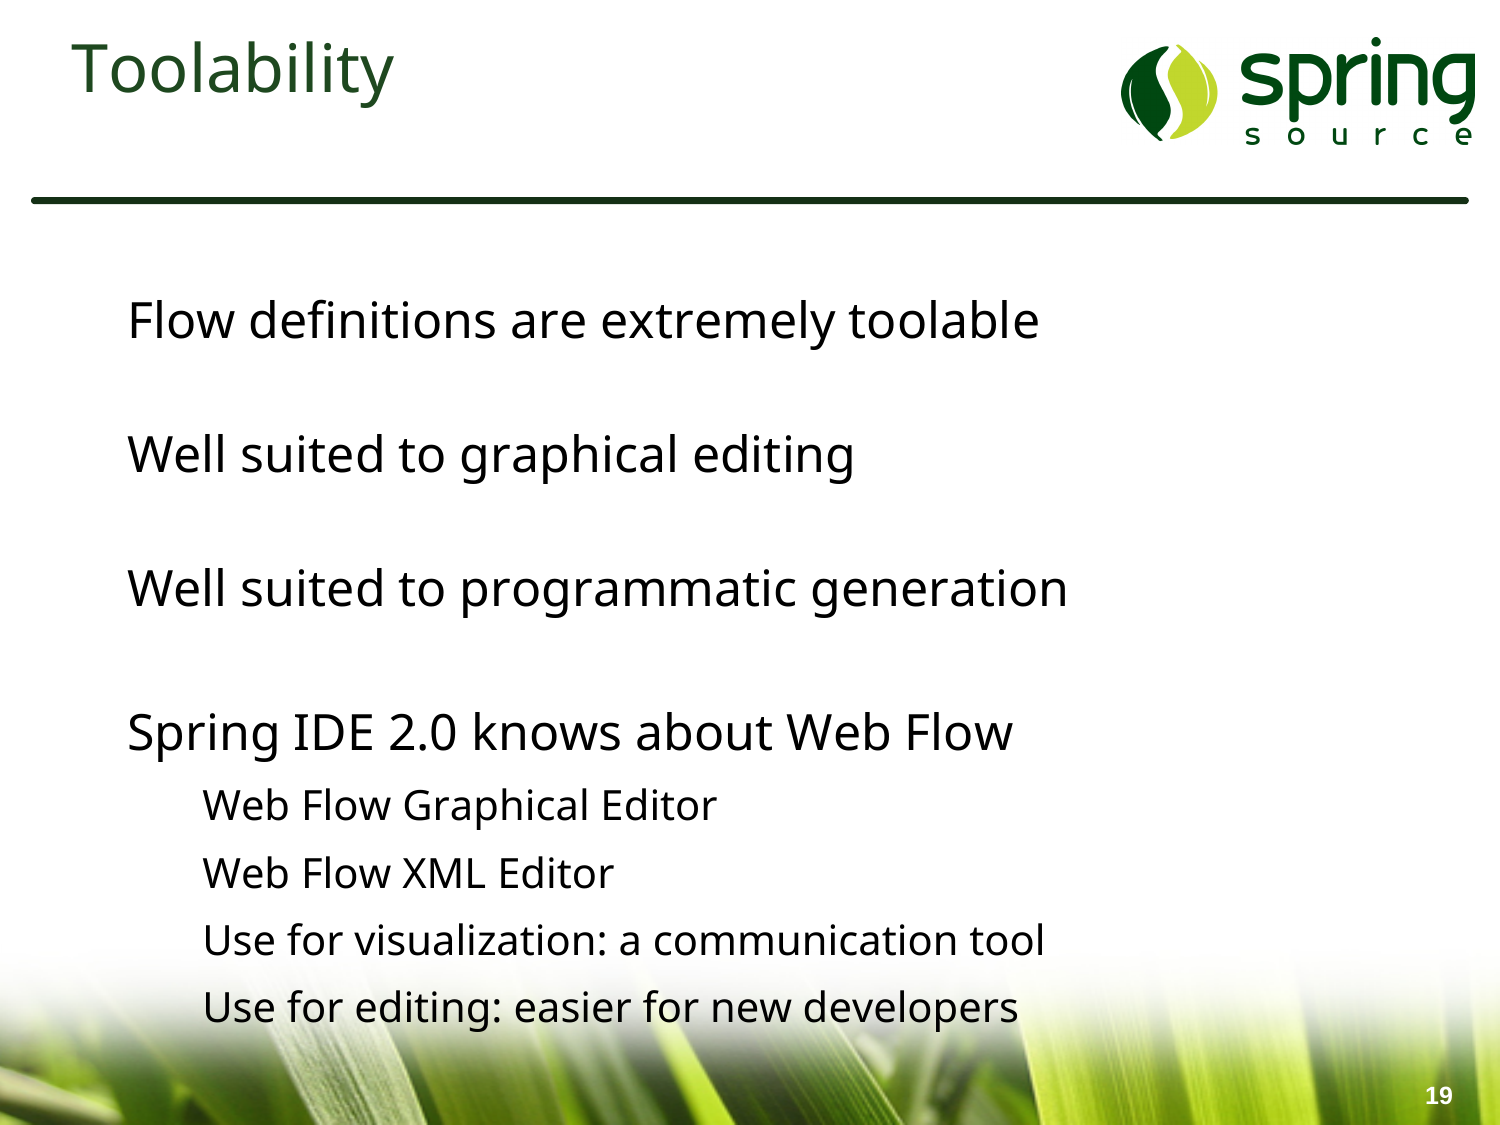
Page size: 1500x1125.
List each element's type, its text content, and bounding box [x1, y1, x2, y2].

list Flow definitions are extremely toolable Well suited to graphical editing Well suited to programmatic generation Spring IDE 2.0 knows about Web Flow Web Flow Graphical Editor Web Flow XML Editor Use for visualization: a communication tool Use for editing: easier for new developers [112, 287, 1388, 1063]
picture [0, 944, 1500, 1125]
title Toolability [56, 13, 1090, 177]
picture [1121, 37, 1475, 145]
